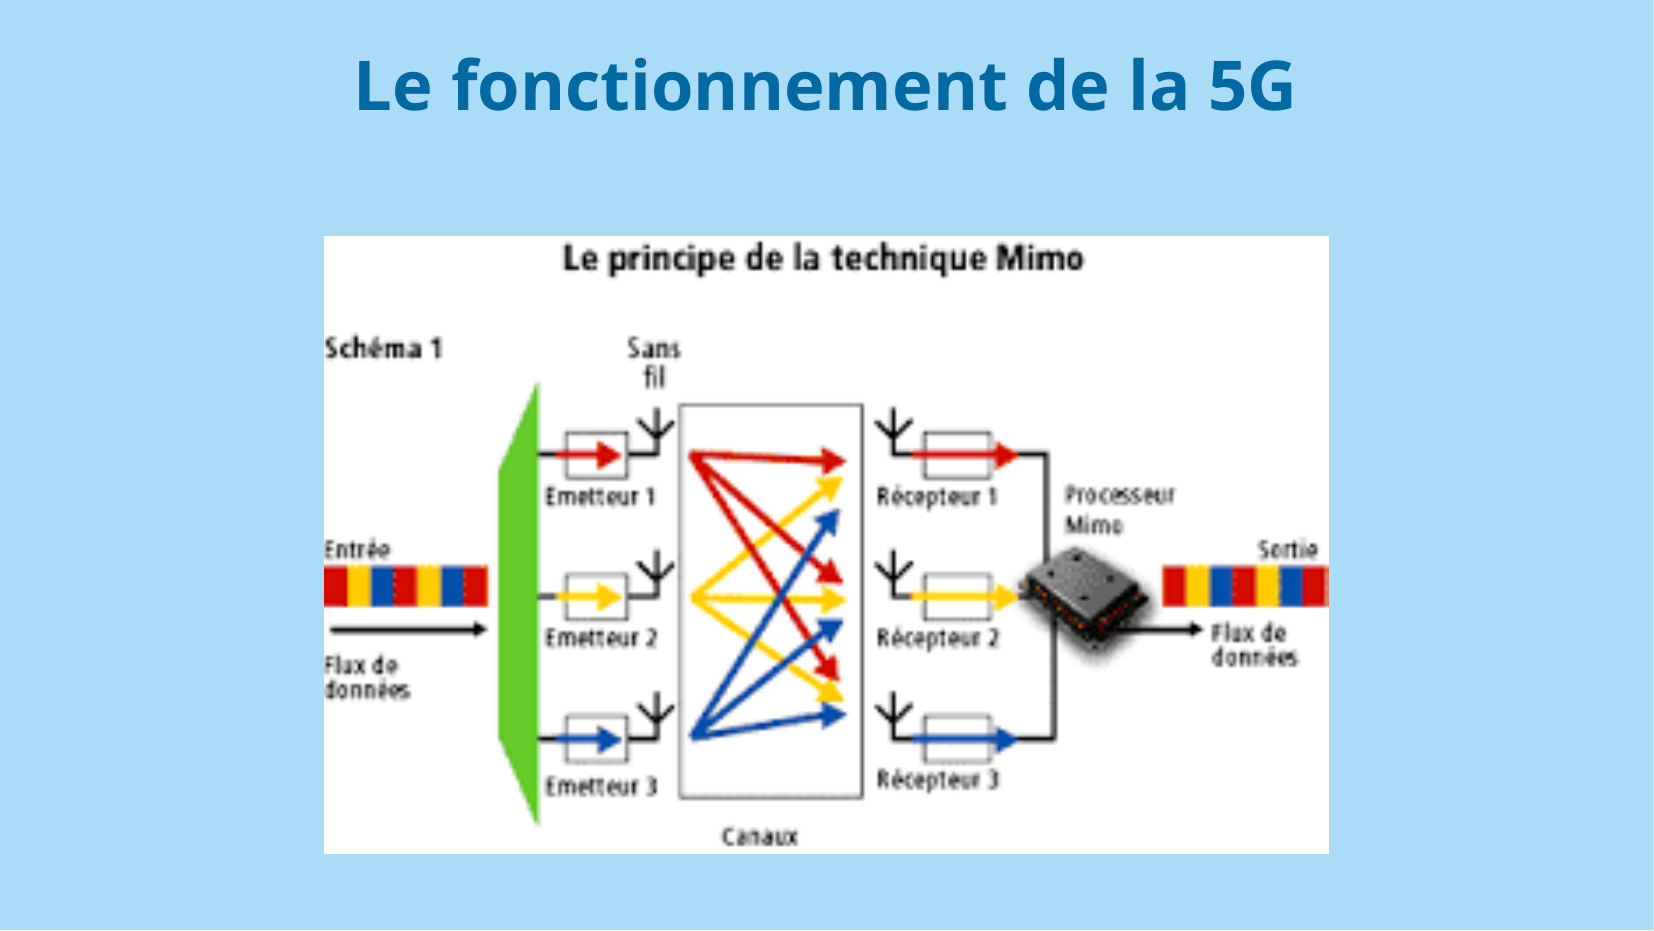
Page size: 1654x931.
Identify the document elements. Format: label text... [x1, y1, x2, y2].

picture [324, 236, 1329, 854]
title Le fonctionnement de la 5G [54, 31, 1598, 134]
